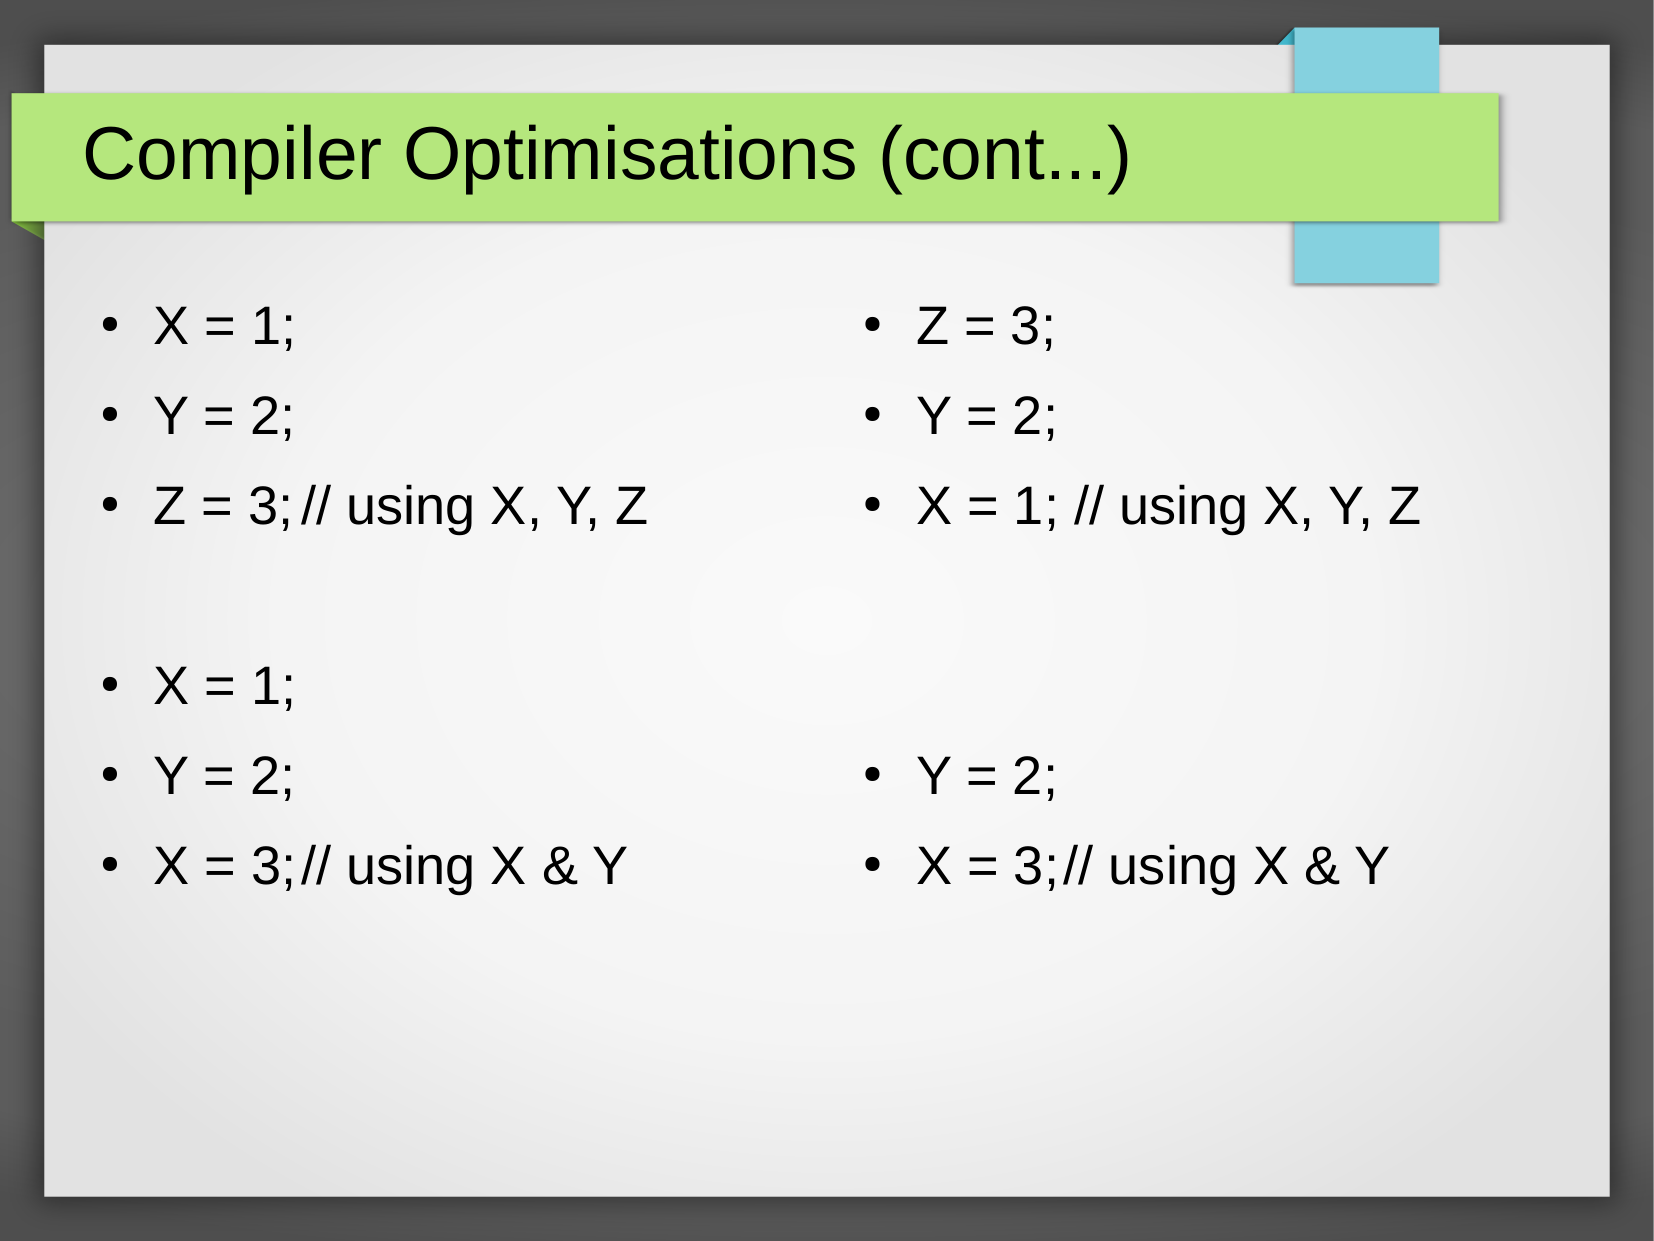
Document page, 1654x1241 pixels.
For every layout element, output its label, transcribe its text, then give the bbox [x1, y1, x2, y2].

picture [0, 0, 1654, 1241]
list Z = 3; Y = 2; X = 1; // using X, Y, Z Y = 2; X = 3; // using X & Y [845, 295, 1572, 1015]
title Compiler Optimisations (cont...) [82, 94, 1264, 213]
list X = 1; Y = 2; Z = 3; // using X, Y, Z X = 1; Y = 2; X = 3; // using X & Y [82, 295, 809, 1015]
